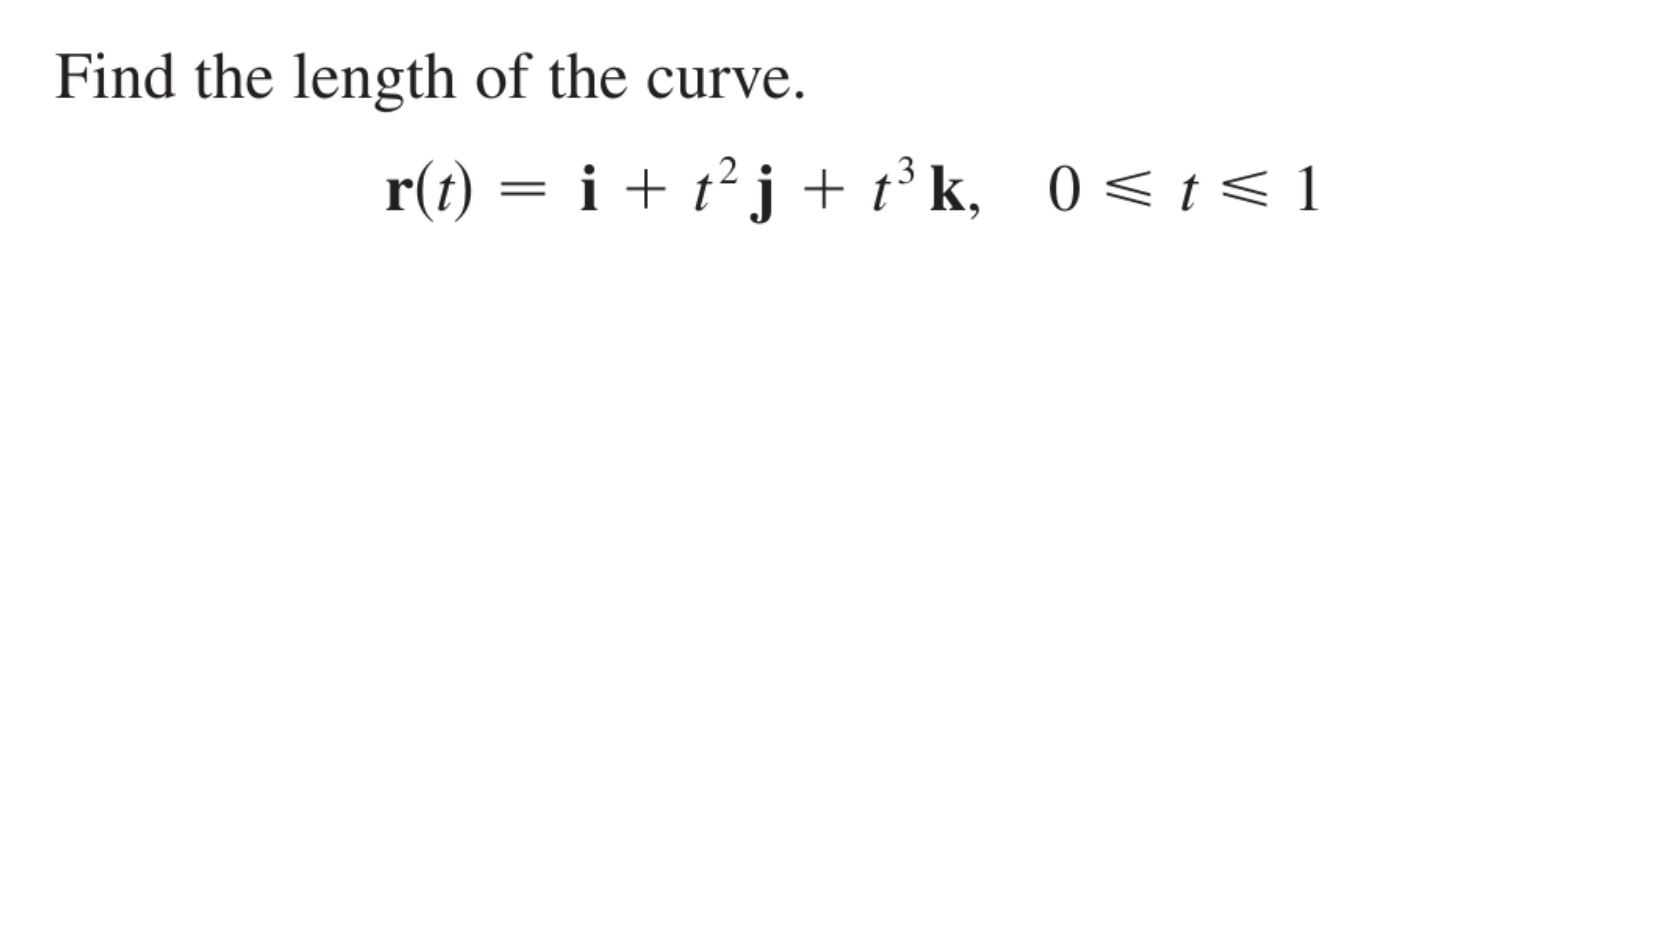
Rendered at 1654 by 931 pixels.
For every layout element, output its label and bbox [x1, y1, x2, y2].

picture [377, 141, 1346, 242]
picture [40, 35, 815, 117]
